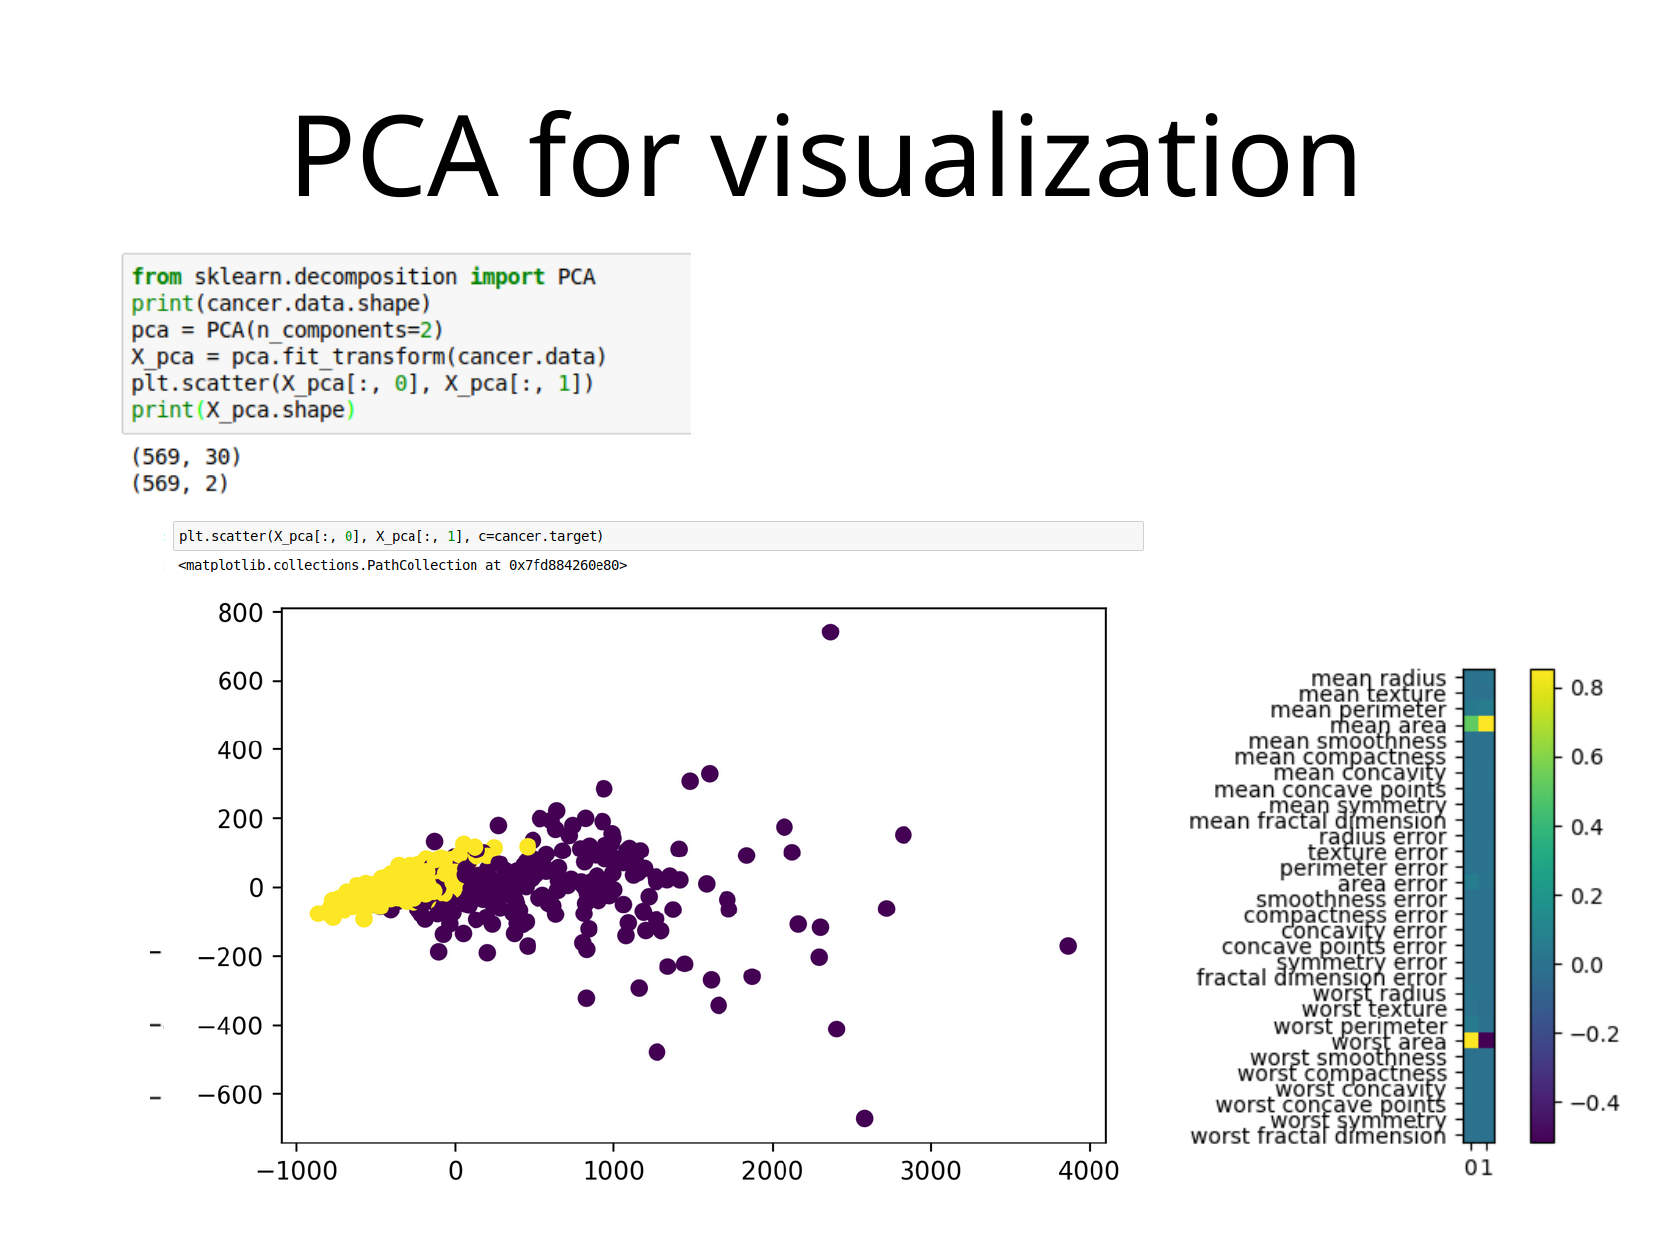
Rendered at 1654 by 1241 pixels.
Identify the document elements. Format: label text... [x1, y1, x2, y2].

title PCA for visualization [82, 49, 1571, 257]
picture [150, 513, 1156, 1201]
picture [1178, 644, 1654, 1191]
picture [111, 247, 691, 511]
